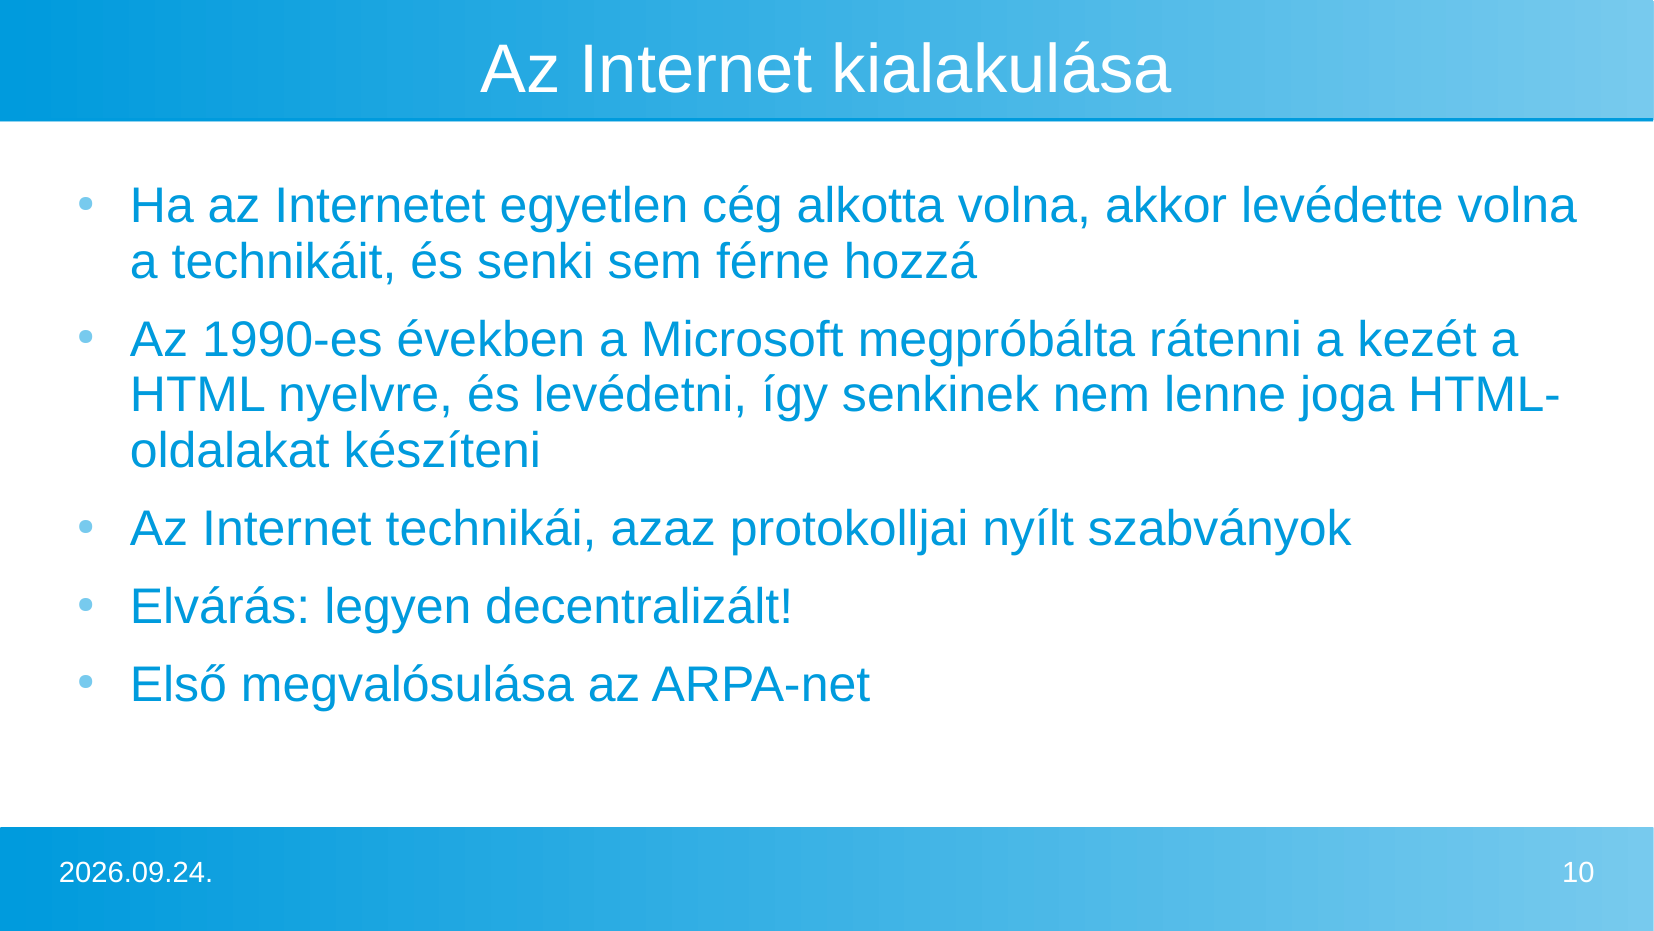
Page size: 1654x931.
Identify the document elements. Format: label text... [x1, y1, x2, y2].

list Ha az Internetet egyetlen cég alkotta volna, akkor levédette volna a technikáit, és senki sem férne hozzá Az 1990-es években a Microsoft megpróbálta rátenni a kezét a HTML nyelvre, és levédetni, így senkinek nem lenne joga HTML-oldalakat készíteni Az Internet technikái, azaz protokolljai nyílt szabványok Elvárás: legyen decentralizált! Első megvalósulása az ARPA-net [59, 177, 1595, 768]
title Az Internet kialakulása [59, 29, 1595, 108]
